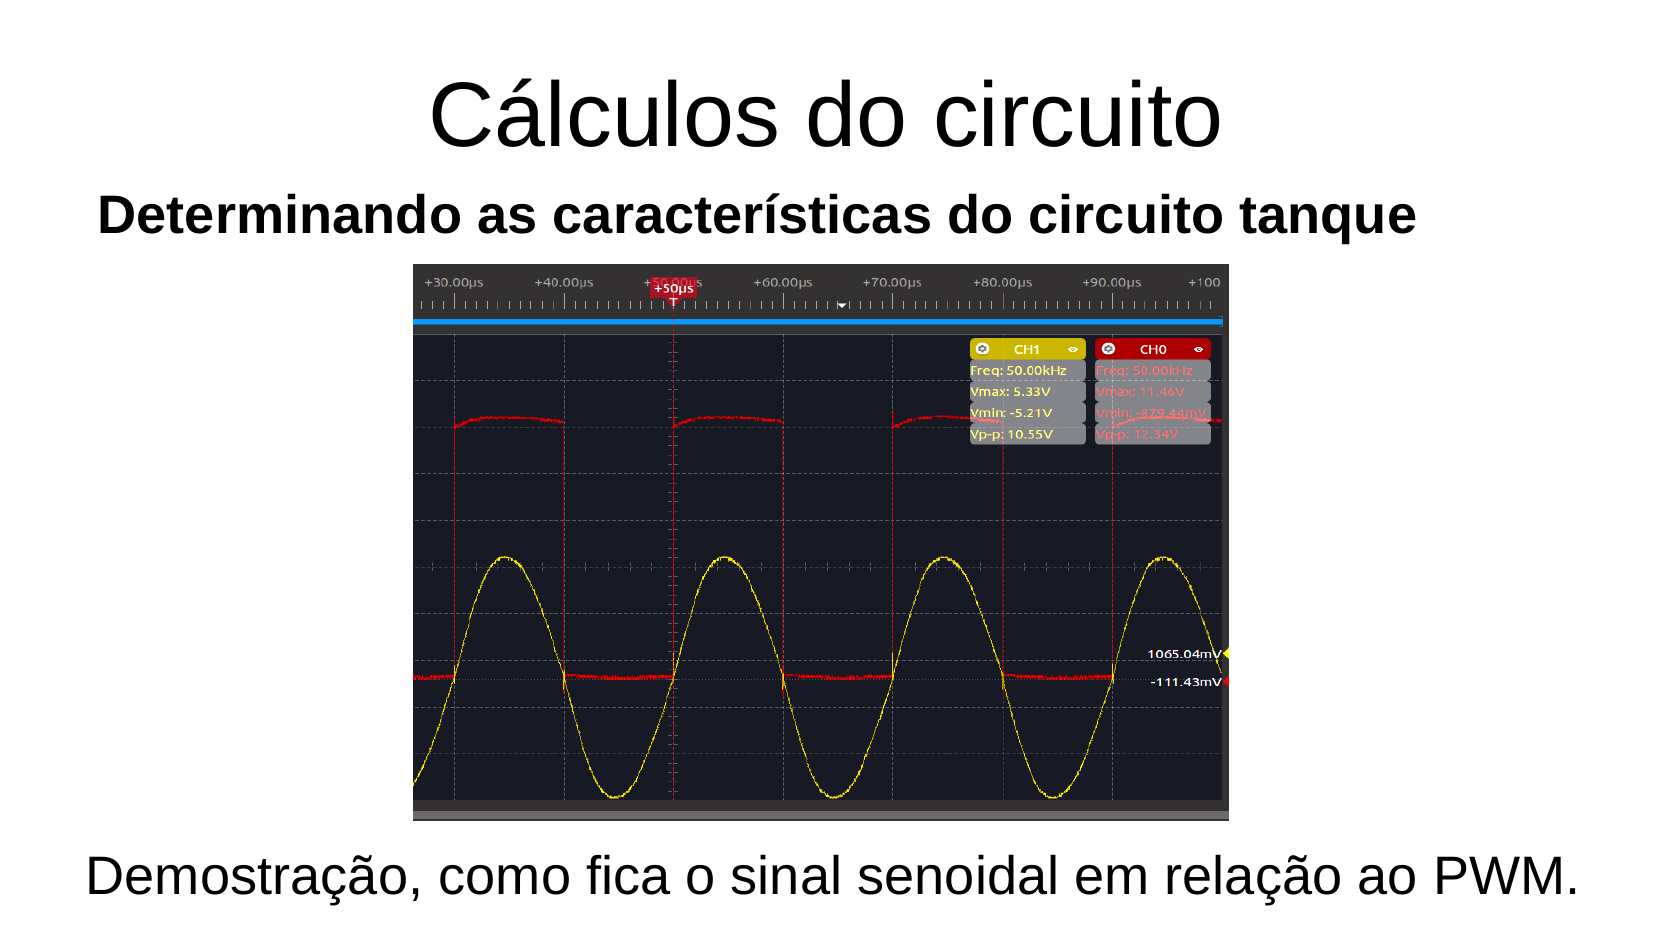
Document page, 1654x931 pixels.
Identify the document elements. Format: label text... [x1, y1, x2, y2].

text_box Determinando as características do circuito tanque [82, 177, 1630, 314]
text_box Demostração, como fica o sinal senoidal em relação ao PWM. [70, 838, 1619, 931]
picture [413, 264, 1229, 821]
title Cálculos do circuito [82, 37, 1571, 177]
